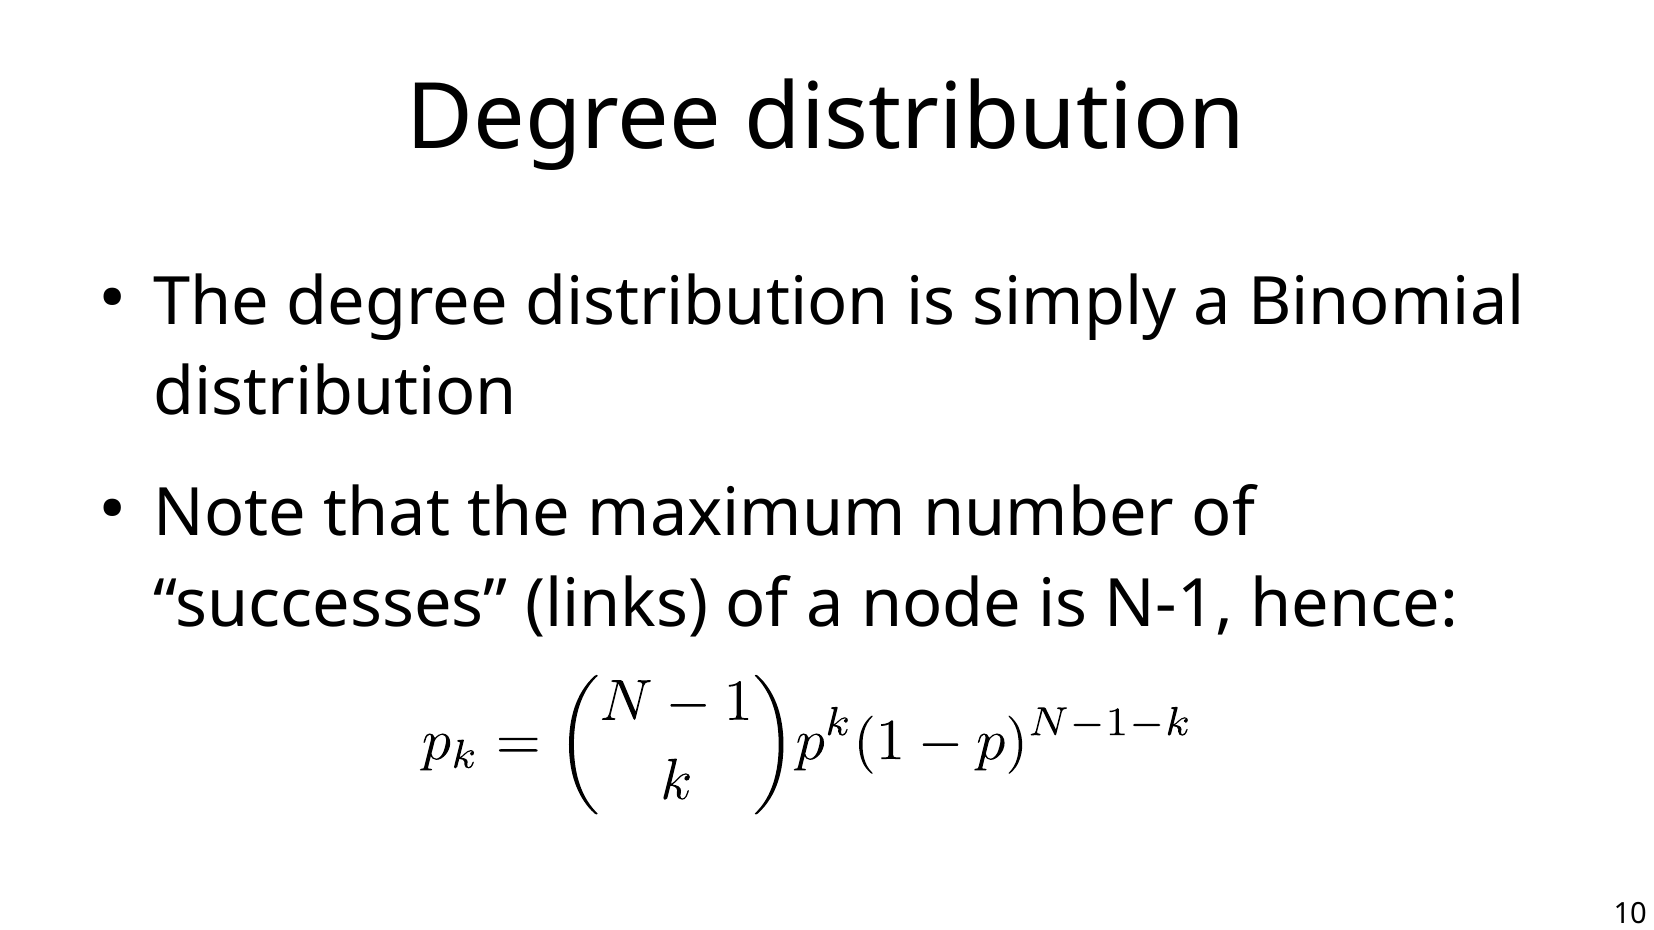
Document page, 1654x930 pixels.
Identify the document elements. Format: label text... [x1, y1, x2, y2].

title Degree distribution [82, 1, 1571, 225]
list The degree distribution is simply a Binomial distribution Note that the maximum number of “successes” (links) of a node is N-1, hence: [82, 252, 1571, 793]
text_box [419, 674, 1191, 815]
